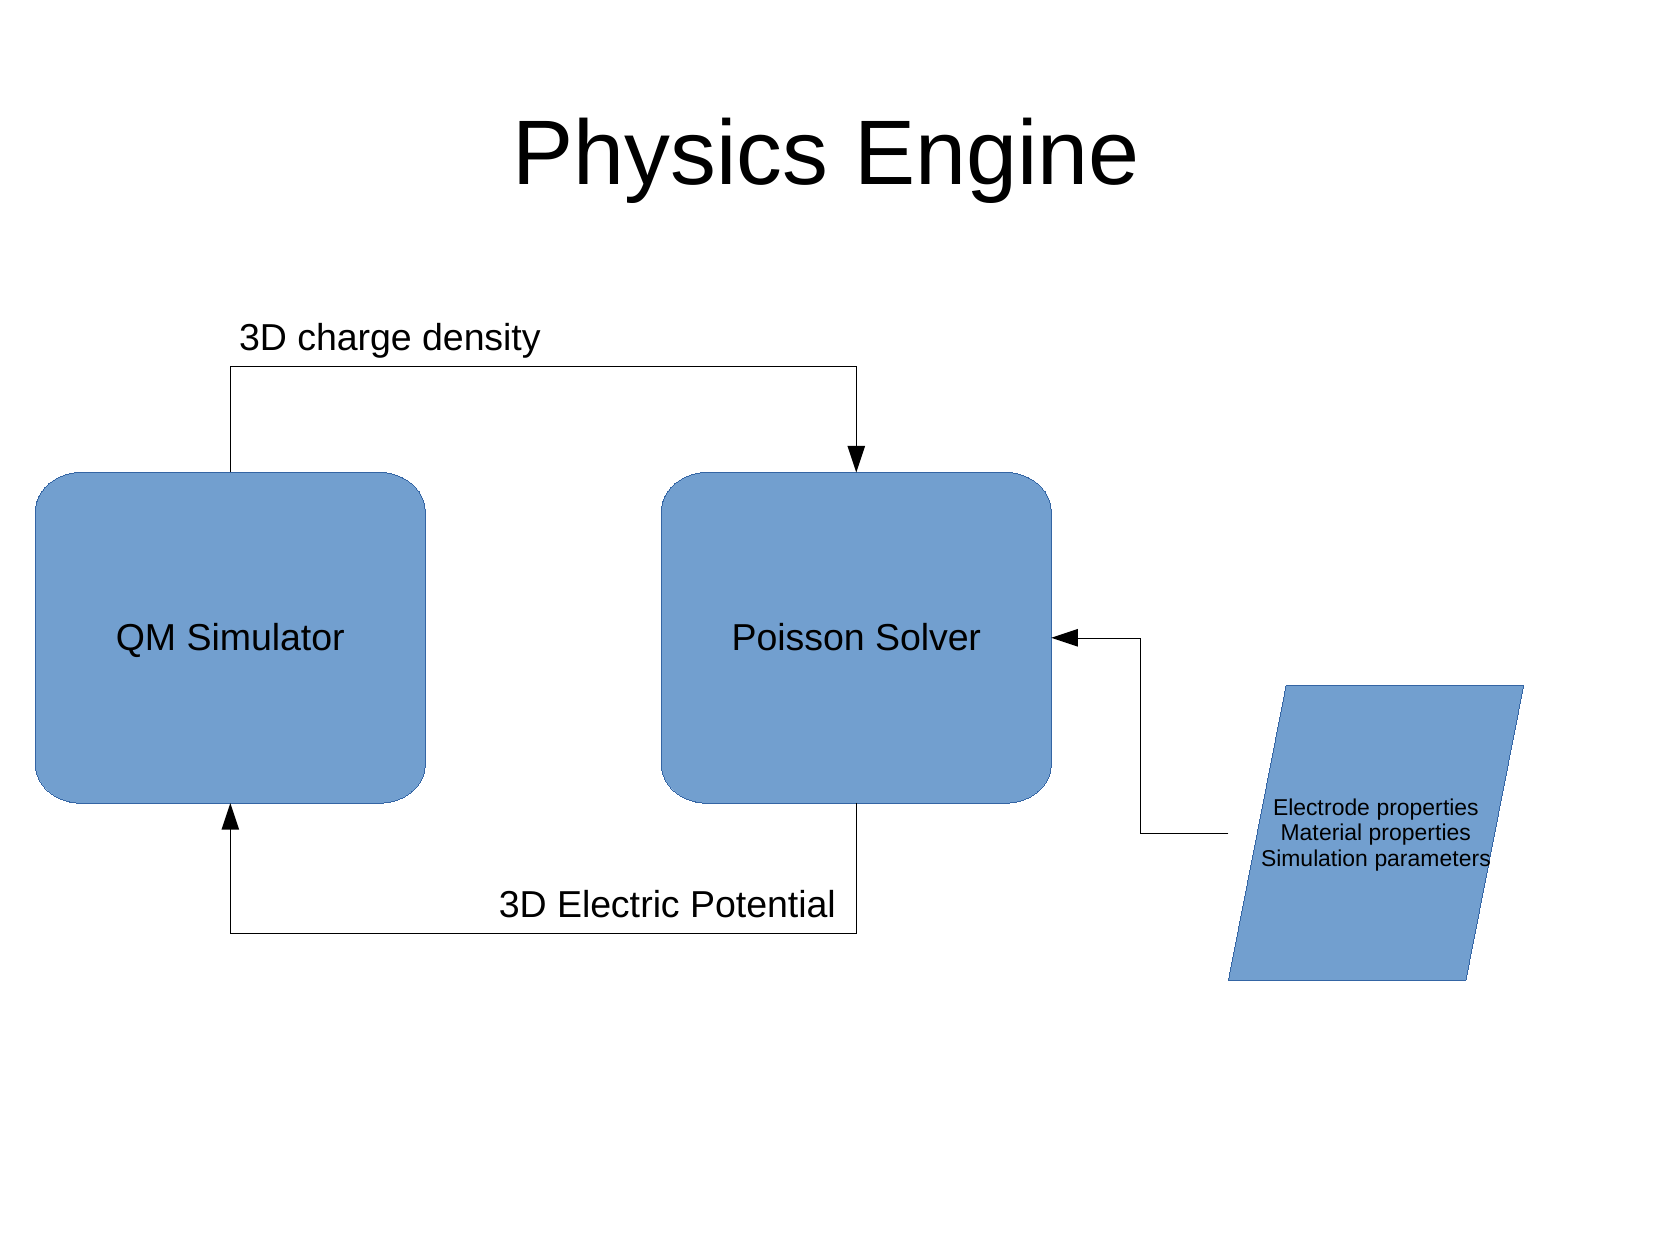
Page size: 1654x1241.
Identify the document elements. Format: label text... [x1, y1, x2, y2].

text_box Poisson Solver [661, 472, 1052, 804]
text_box 3D charge density [224, 309, 591, 367]
text_box Electrode properties Material properties Simulation parameters [1228, 685, 1524, 981]
title Physics Engine [82, 49, 1571, 257]
text_box 3D Electric Potential [484, 876, 863, 934]
text_box QM Simulator [35, 472, 426, 804]
